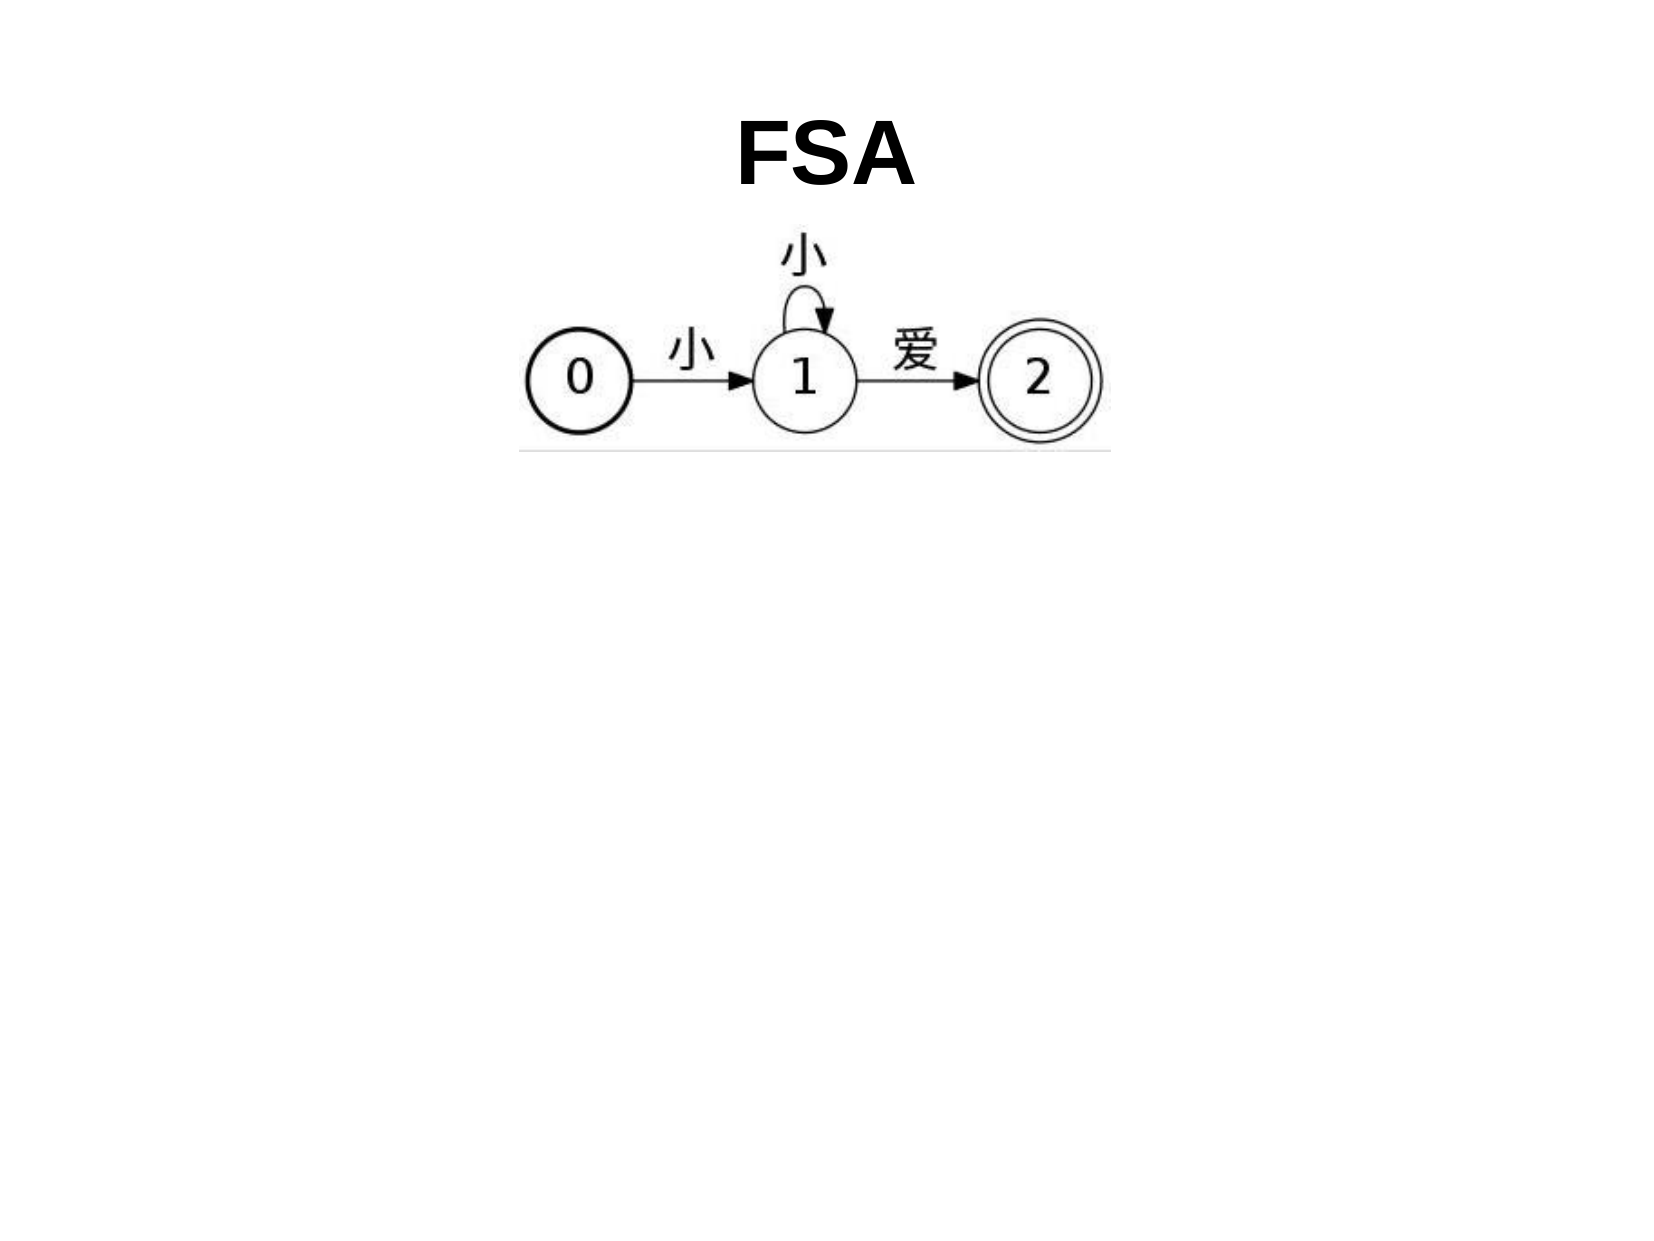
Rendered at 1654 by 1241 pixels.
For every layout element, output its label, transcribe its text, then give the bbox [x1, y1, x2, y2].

title FSA [82, 49, 1571, 257]
picture [519, 224, 1111, 452]
